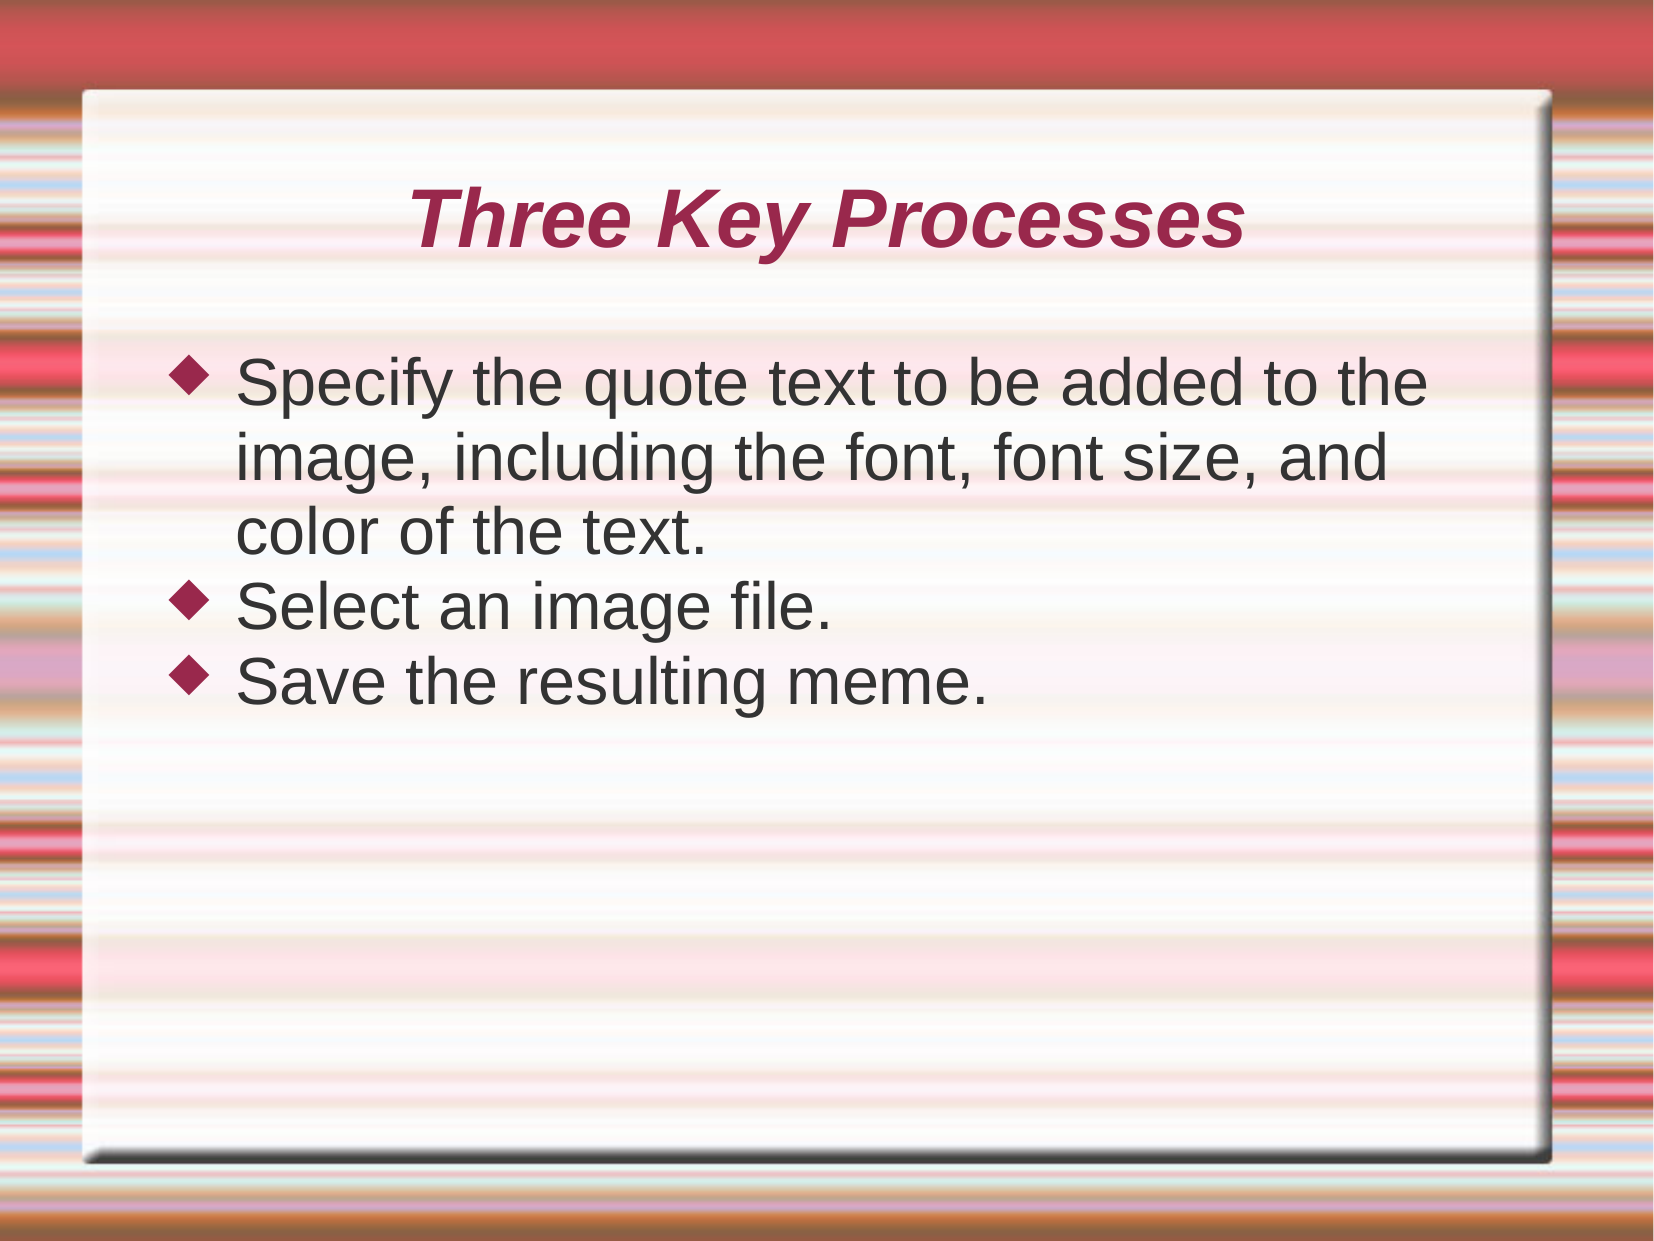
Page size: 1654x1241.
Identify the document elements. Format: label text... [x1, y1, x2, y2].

list Specify the quote text to be added to the image, including the font, font size, and color of the text. Select an image file. Save the resulting meme. [152, 344, 1534, 1127]
picture [0, 0, 1654, 1241]
title Three Key Processes [121, 114, 1534, 322]
